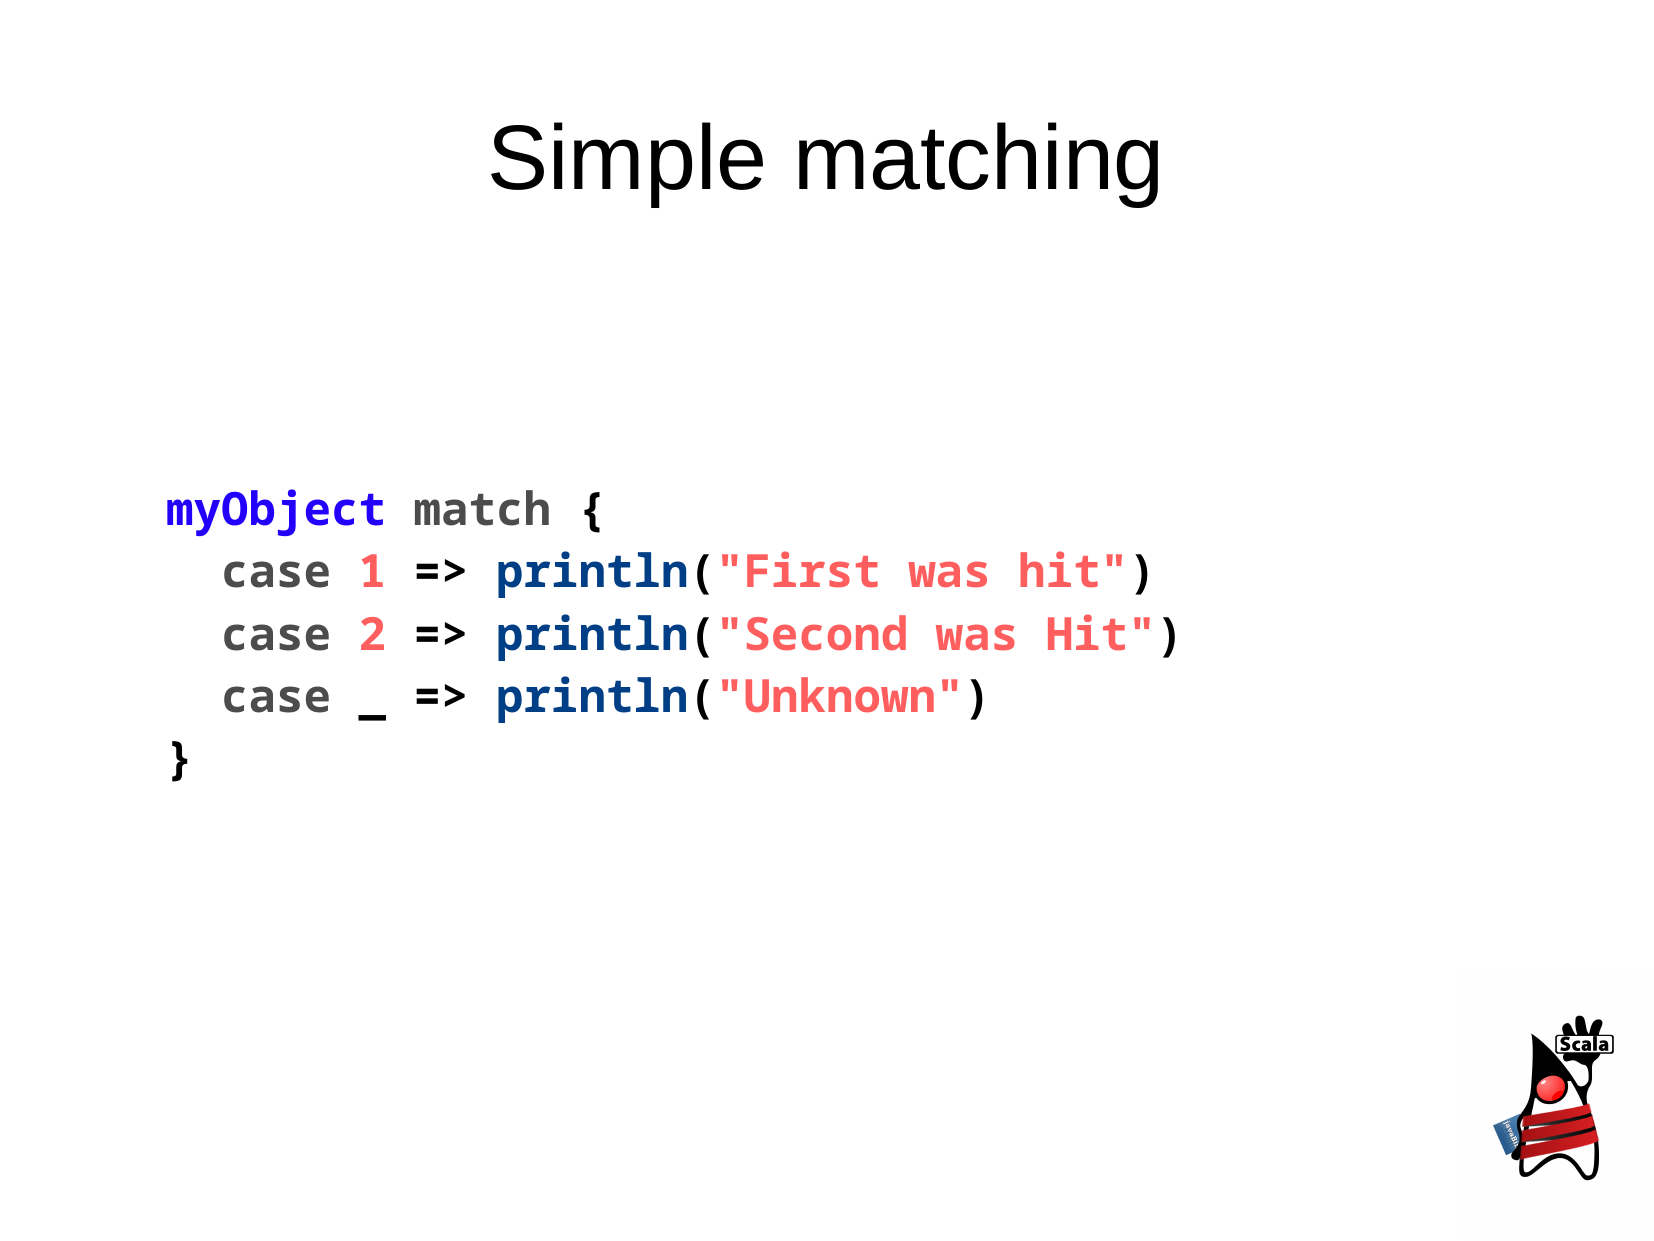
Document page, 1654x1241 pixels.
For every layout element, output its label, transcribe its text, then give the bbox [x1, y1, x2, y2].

text_box Simple matching [82, 56, 1571, 250]
text_box myObject match { case 1 => println("First was hit") case 2 => println("Second was Hit") case _ => println("Unknown") } [96, 468, 1654, 743]
